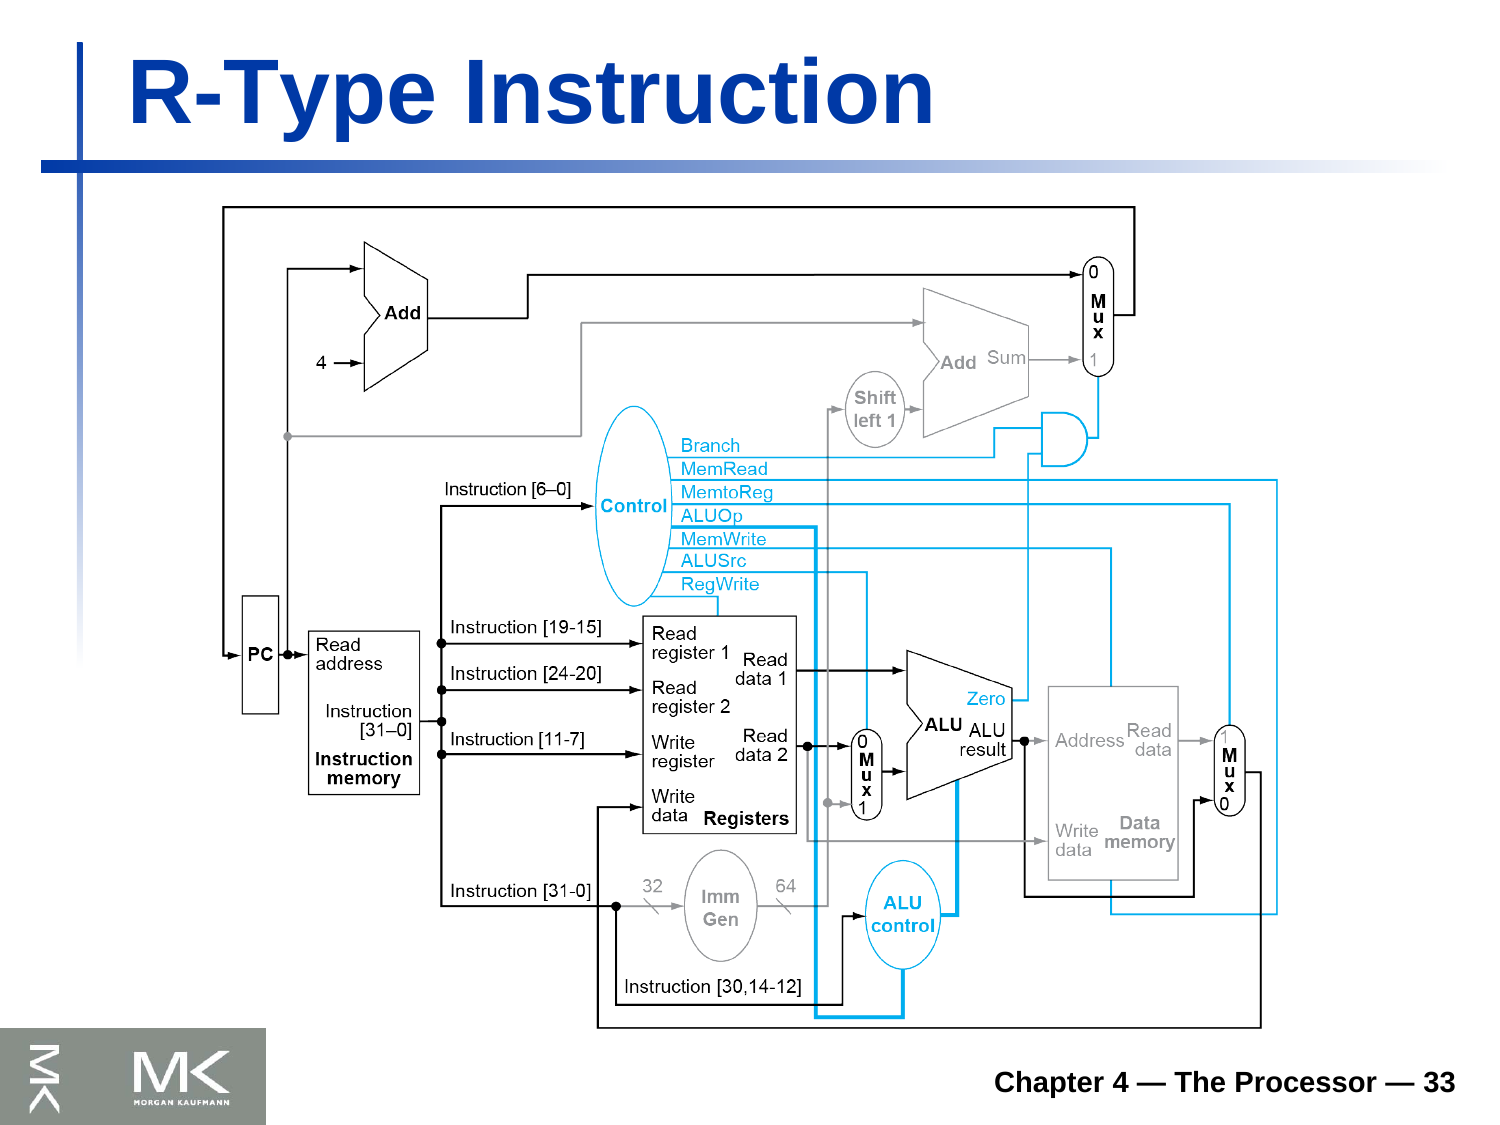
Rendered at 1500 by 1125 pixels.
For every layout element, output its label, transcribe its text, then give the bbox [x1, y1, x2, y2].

title R-Type Instruction [112, 23, 1468, 149]
text_box Chapter 4 — The Processor — <number> [277, 1046, 1471, 1106]
picture [0, 206, 1278, 1125]
